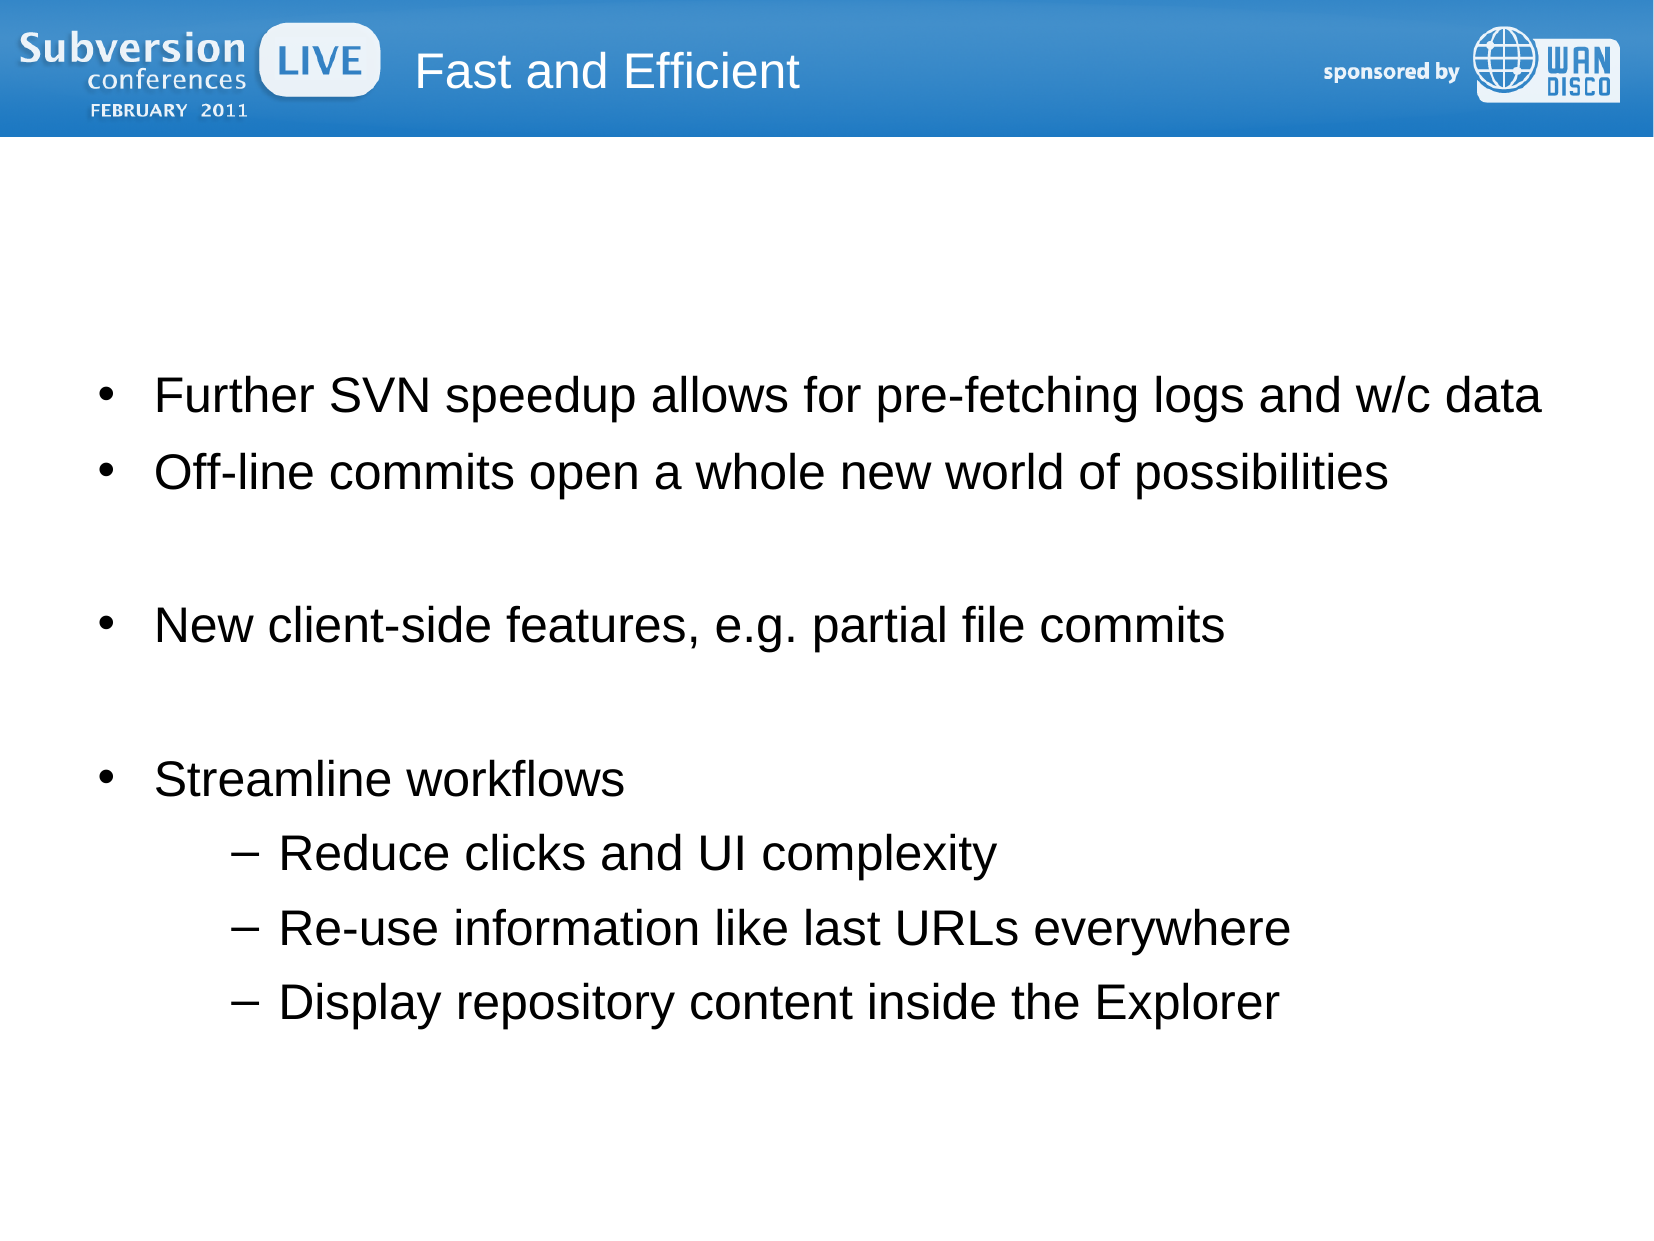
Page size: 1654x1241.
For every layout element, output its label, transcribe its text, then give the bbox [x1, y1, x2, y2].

picture [1296, 0, 1654, 137]
title Fast and Efficient [399, 0, 1296, 146]
list Further SVN speedup allows for pre-fetching logs and w/c data Off-line commits open a whole new world of possibilities New client-side features, e.g. partial file commits Streamline workflows Reduce clicks and UI complexity Re-use information like last URLs everywhere Display repository content inside the Explorer [82, 355, 1571, 1123]
picture [0, 0, 399, 137]
